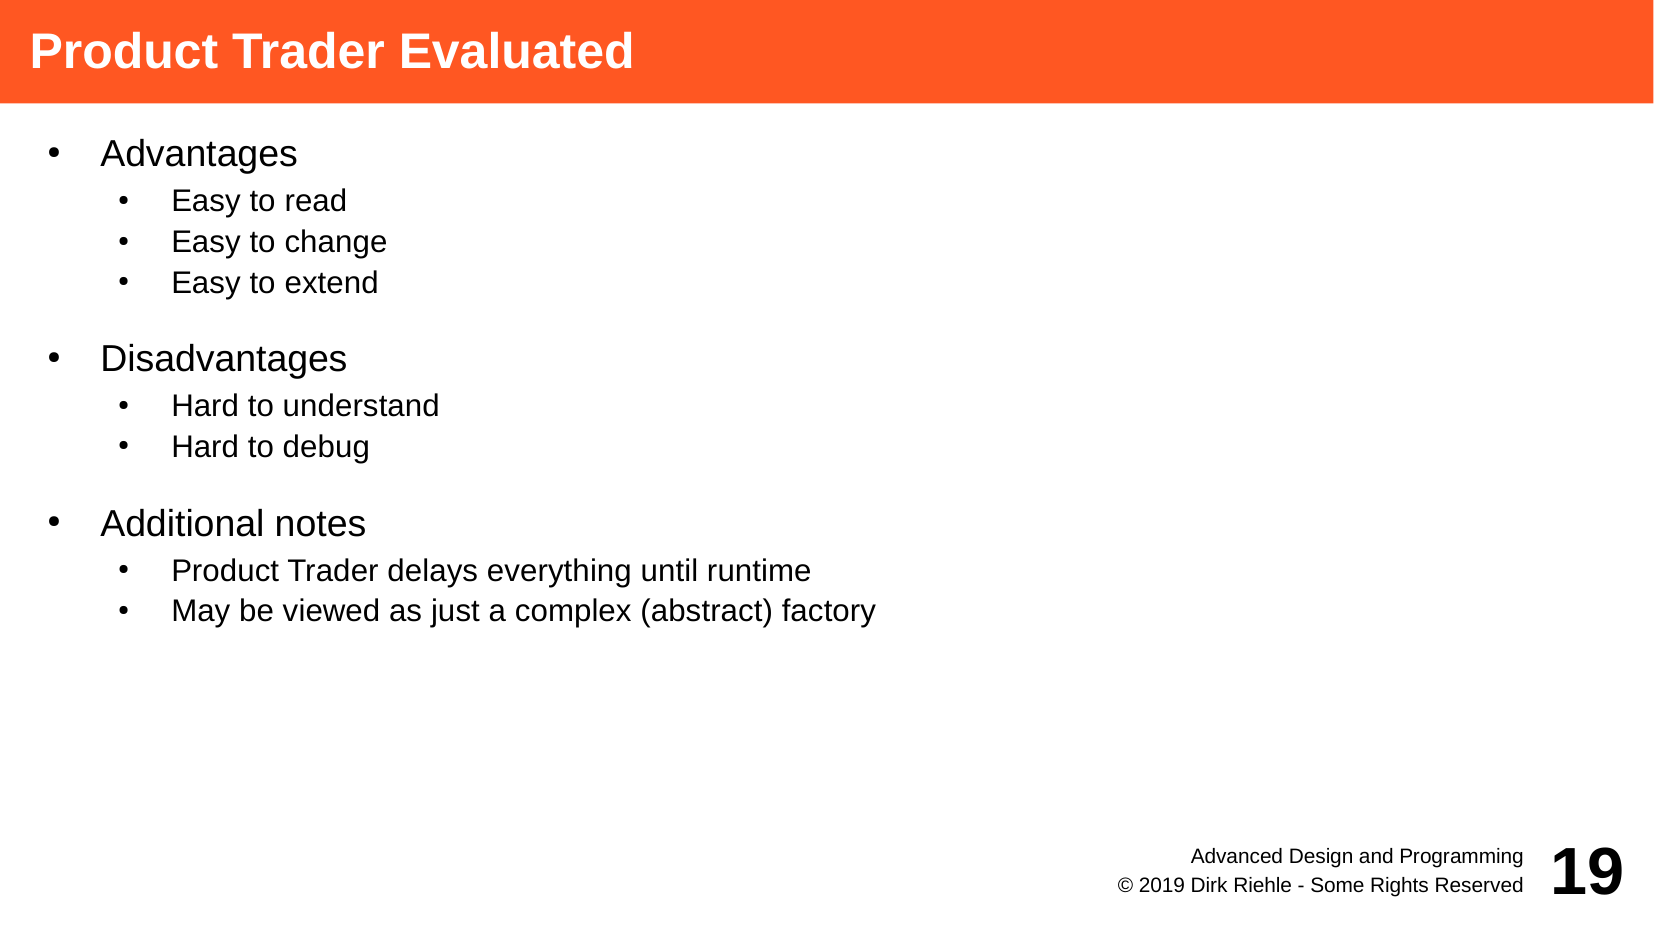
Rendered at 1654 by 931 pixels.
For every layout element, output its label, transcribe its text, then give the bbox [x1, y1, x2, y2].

title Product Trader Evaluated [0, 0, 1654, 104]
list Advantages Easy to read Easy to change Easy to extend Disadvantages Hard to understand Hard to debug Additional notes Product Trader delays everything until runtime May be viewed as just a complex (abstract) factory [29, 132, 1625, 813]
